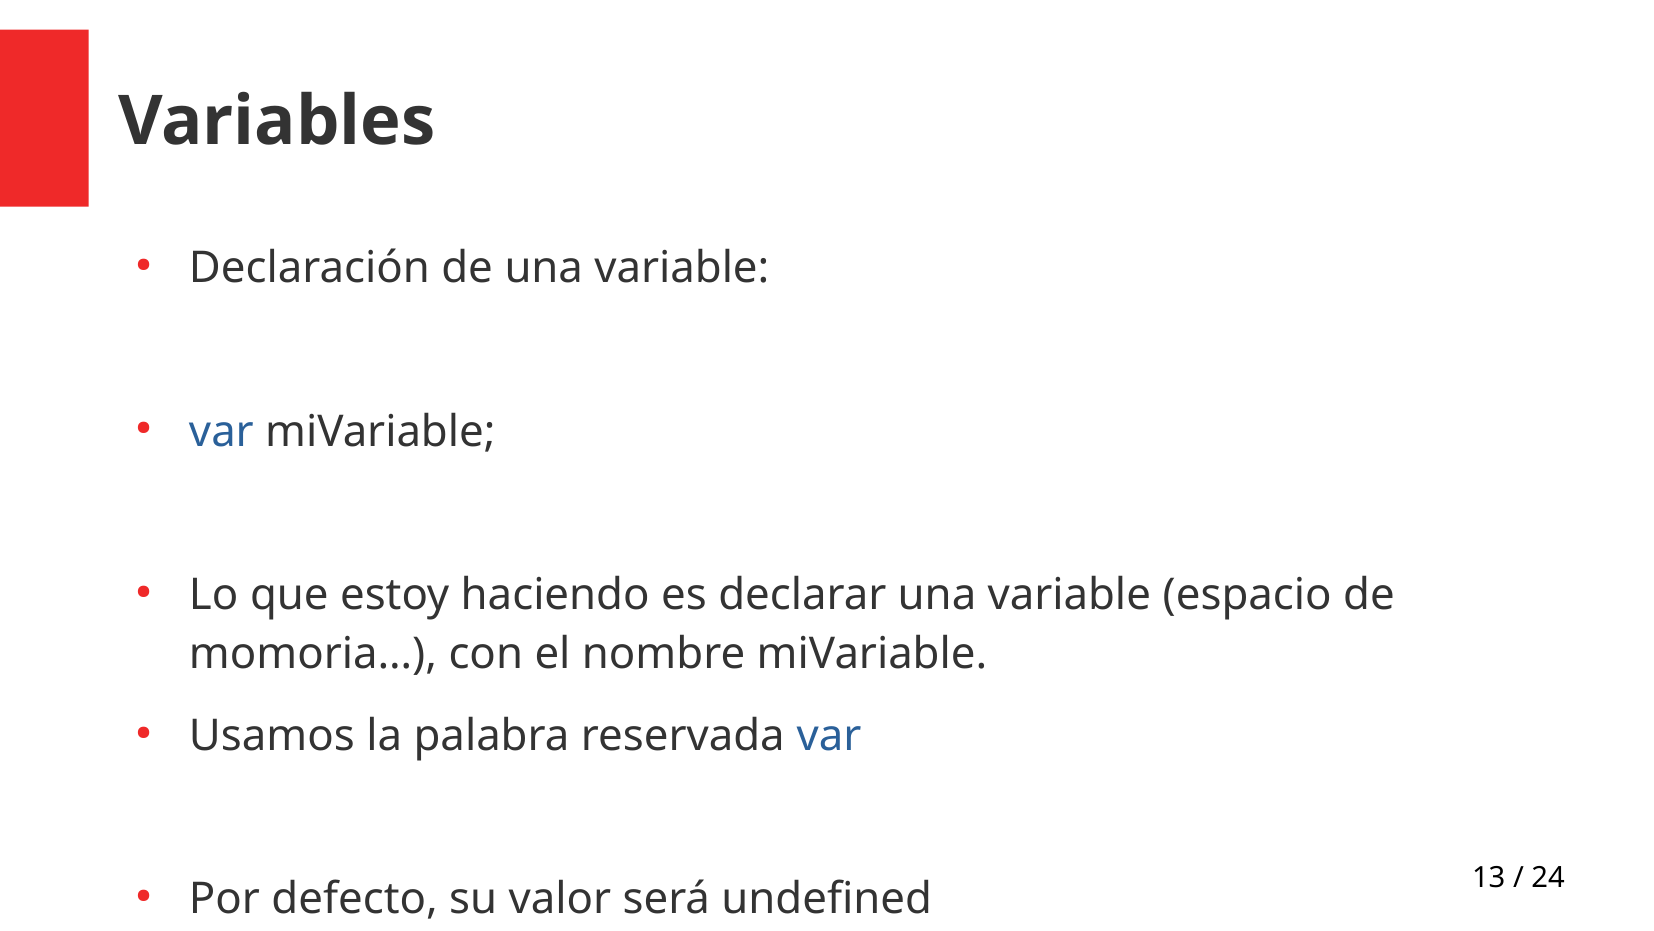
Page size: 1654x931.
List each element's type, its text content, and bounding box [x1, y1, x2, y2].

list Declaración de una variable: var miVariable; Lo que estoy haciendo es declarar una variable (espacio de momoria…), con el nombre miVariable. Usamos la palabra reservada var Por defecto, su valor será undefined [118, 236, 1595, 798]
title Variables [118, 29, 1595, 207]
